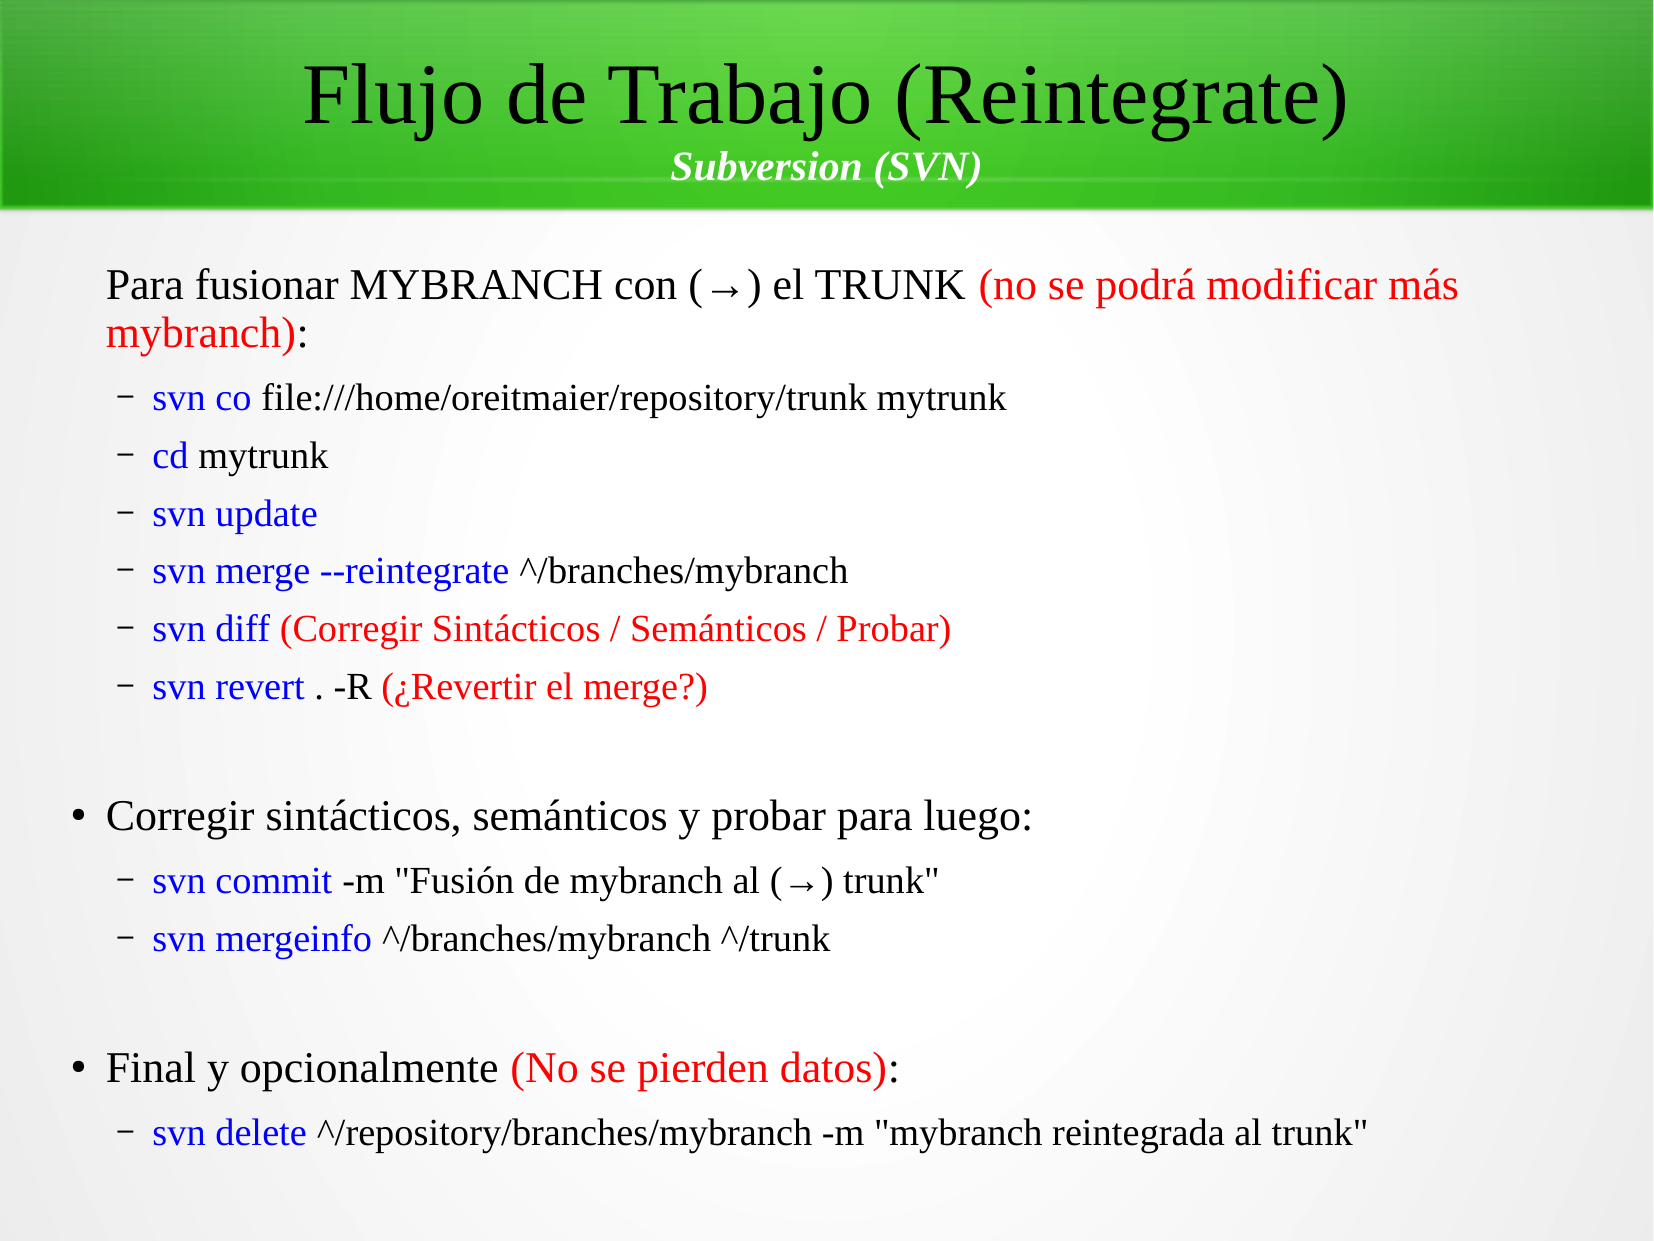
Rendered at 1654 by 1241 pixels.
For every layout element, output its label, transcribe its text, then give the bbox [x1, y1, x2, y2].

picture [0, 0, 1654, 1241]
list Para fusionar MYBRANCH con (→) el TRUNK (no se podrá modificar más mybranch): svn co file:///home/oreitmaier/repository/trunk mytrunk cd mytrunk svn update svn merge --reintegrate ^/branches/mybranch svn diff (Corregir Sintácticos / Semánticos / Probar) svn revert . -R (¿Revertir el merge?) Corregir sintácticos, semánticos y probar para luego: svn commit -m "Fusión de mybranch al (→) trunk" svn mergeinfo ^/branches/mybranch ^/trunk Final y opcionalmente (No se pierden datos): svn delete ^/repository/branches/mybranch -m "mybranch reintegrada al trunk" [59, 259, 1548, 1158]
title Flujo de Trabajo (Reintegrate) Subversion (SVN) [82, 46, 1571, 190]
